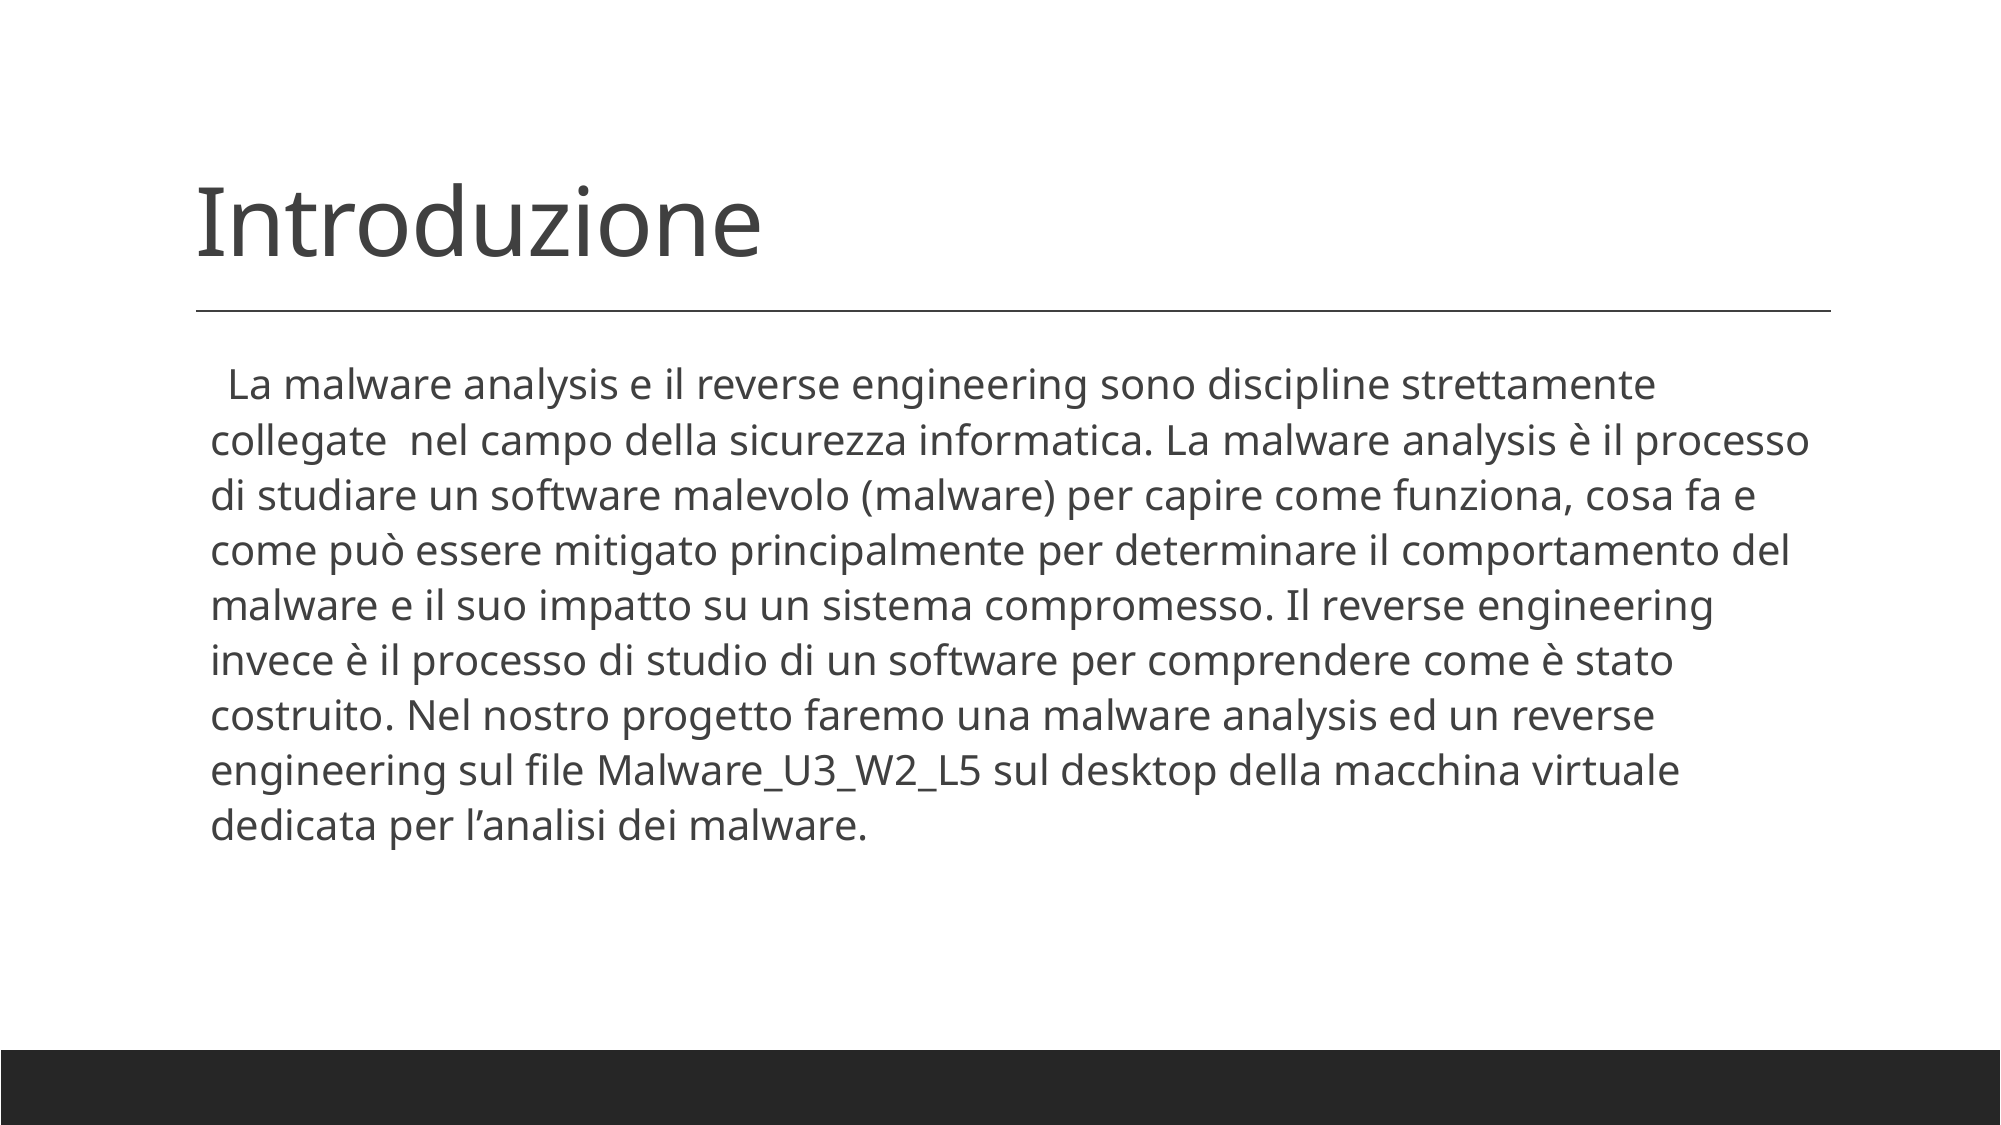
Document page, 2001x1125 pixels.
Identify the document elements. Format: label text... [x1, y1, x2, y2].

title Introduzione [180, 47, 1831, 286]
list La malware analysis e il reverse engineering sono discipline strettamente collegate nel campo della sicurezza informatica. La malware analysis è il processo di studiare un software malevolo (malware) per capire come funziona, cosa fa e come può essere mitigato principalmente per determinare il comportamento del malware e il suo impatto su un sistema compromesso. Il reverse engineering invece è il processo di studio di un software per comprendere come è stato costruito. Nel nostro progetto faremo una malware analysis ed un reverse engineering sul file Malware_U3_W2_L5 sul desktop della macchina virtuale dedicata per l’analisi dei malware. [180, 345, 1831, 963]
